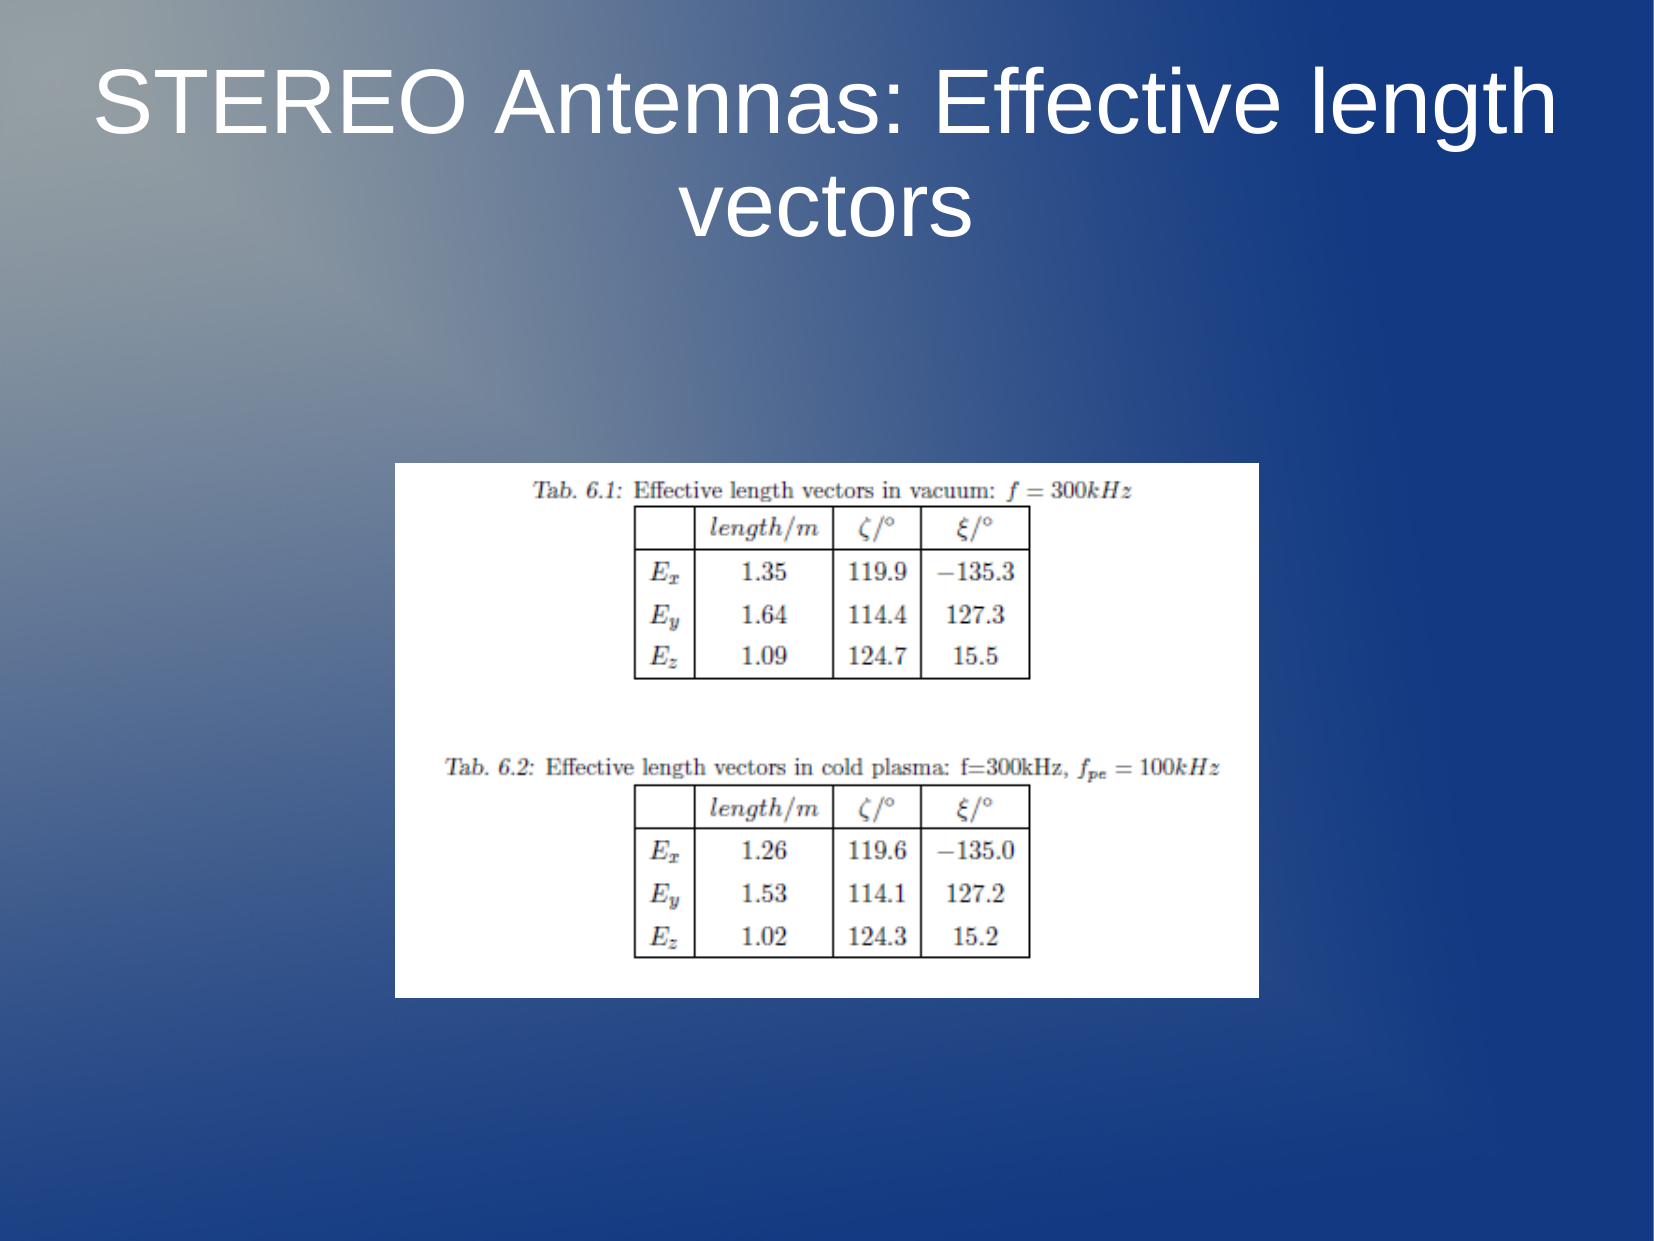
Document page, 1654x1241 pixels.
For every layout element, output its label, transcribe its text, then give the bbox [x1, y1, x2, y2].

picture [0, 0, 1654, 1241]
title STEREO Antennas: Effective length vectors [82, 50, 1571, 256]
